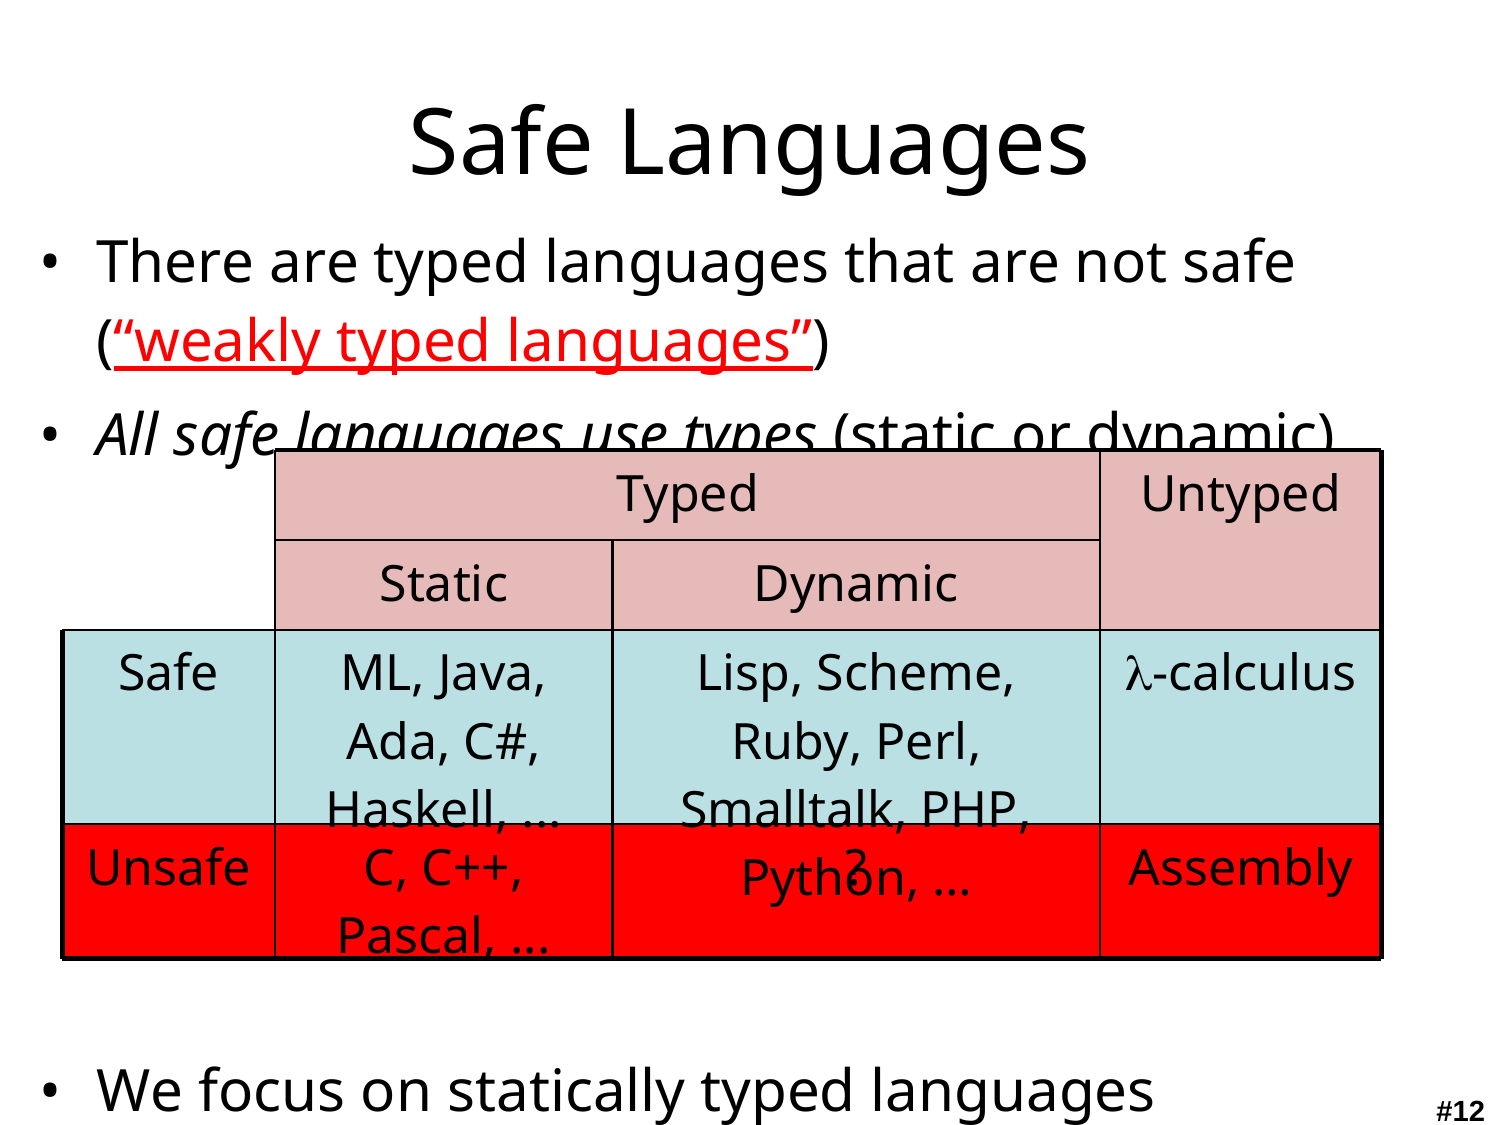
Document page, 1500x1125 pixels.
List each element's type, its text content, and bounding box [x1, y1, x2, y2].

text_box Static [276, 541, 611, 629]
text_box Untyped [1101, 452, 1379, 629]
text_box ML, Java, Ada, C#, Haskell, ... [276, 631, 611, 823]
text_box Typed [276, 452, 1099, 539]
text_box Safe [65, 631, 274, 823]
text_box ? [614, 825, 1099, 956]
title Safe Languages [24, 45, 1476, 212]
list There are typed languages that are not safe (“weakly typed languages”) All safe languages use types (static or dynamic) We focus on statically typed languages [24, 212, 1476, 1051]
text_box -calculus [1101, 631, 1379, 823]
text_box Unsafe [65, 825, 274, 956]
text_box Dynamic [614, 541, 1099, 629]
text_box Lisp, Scheme, Ruby, Perl, Smalltalk, PHP, Python, … [614, 631, 1099, 823]
text_box Assembly [1101, 825, 1379, 956]
text_box C, C++, Pascal, ... [276, 825, 611, 956]
